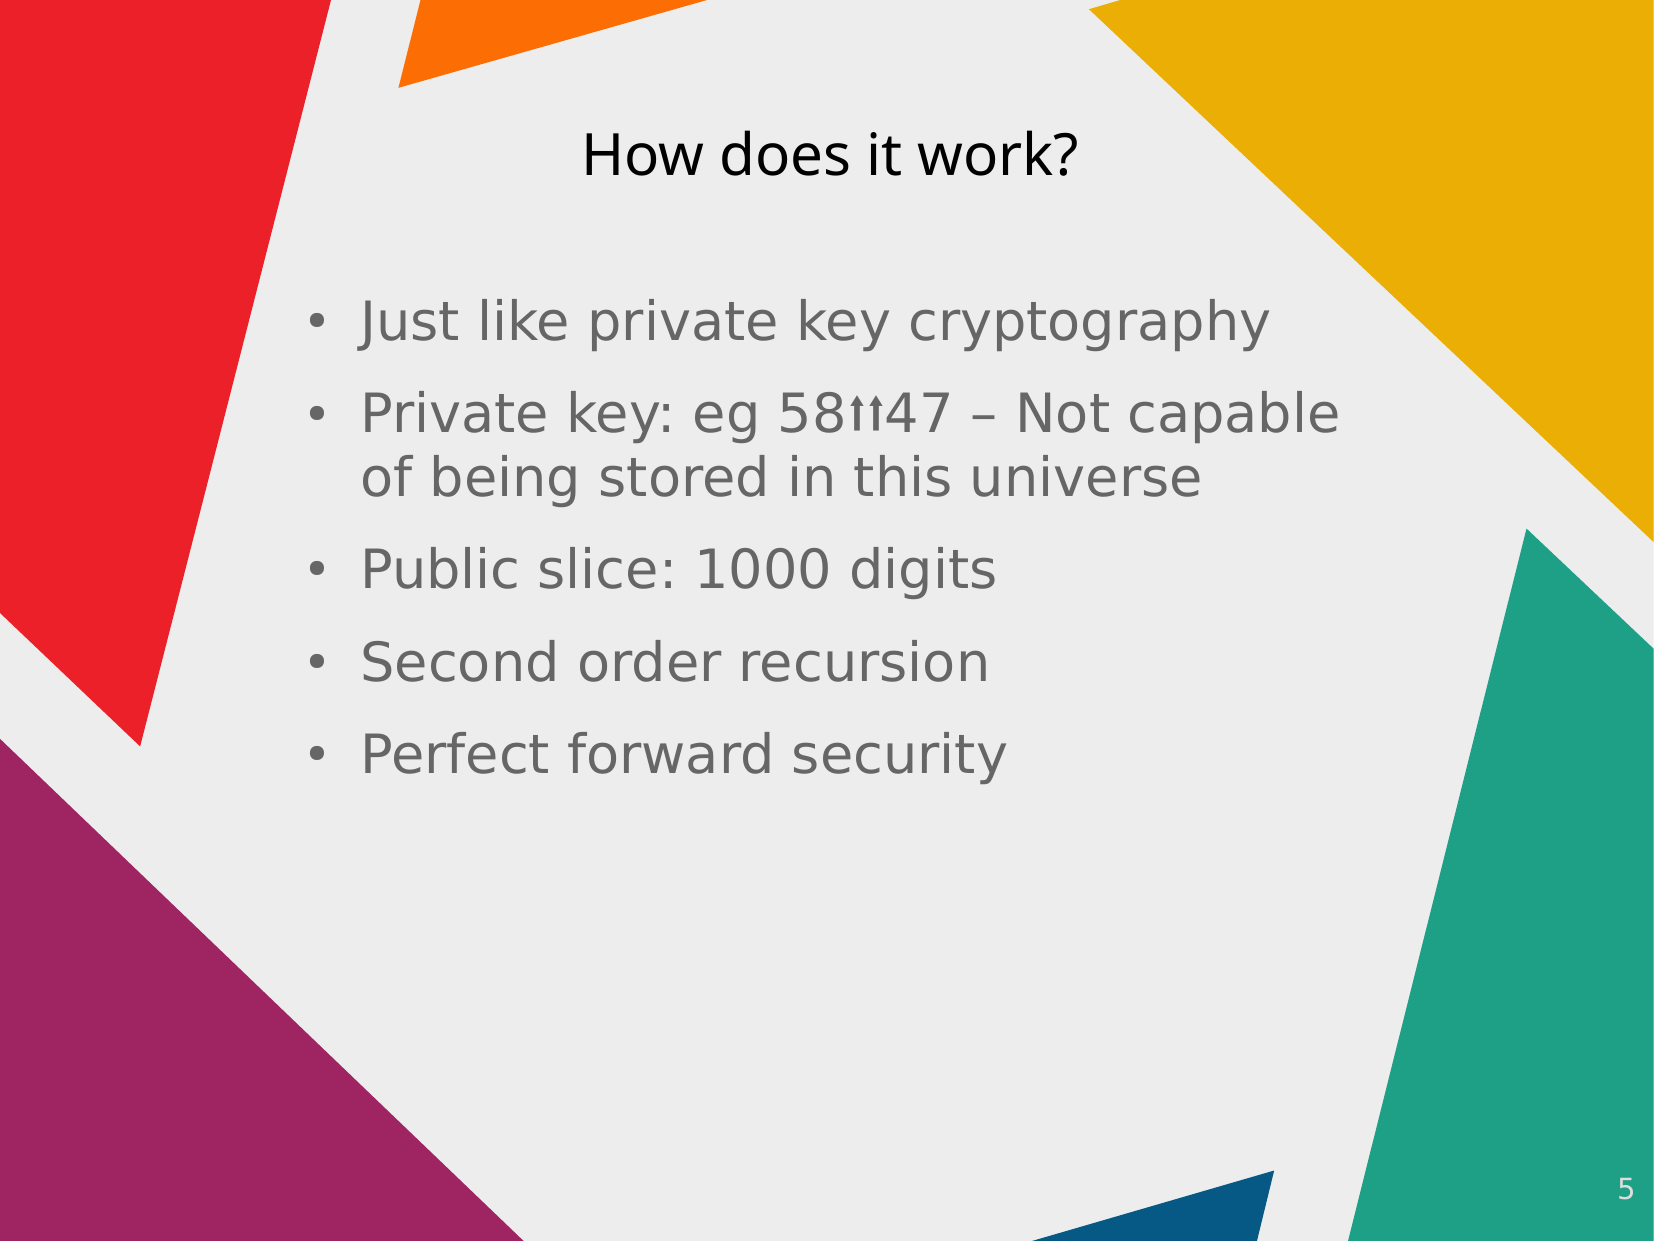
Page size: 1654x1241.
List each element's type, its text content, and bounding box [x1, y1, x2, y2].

list Just like private key cryptography Private key: eg 58⭡⭡47 – Not capable of being stored in this universe Public slice: 1000 digits Second order recursion Perfect forward security [289, 290, 1372, 1090]
title How does it work? [289, 49, 1372, 257]
